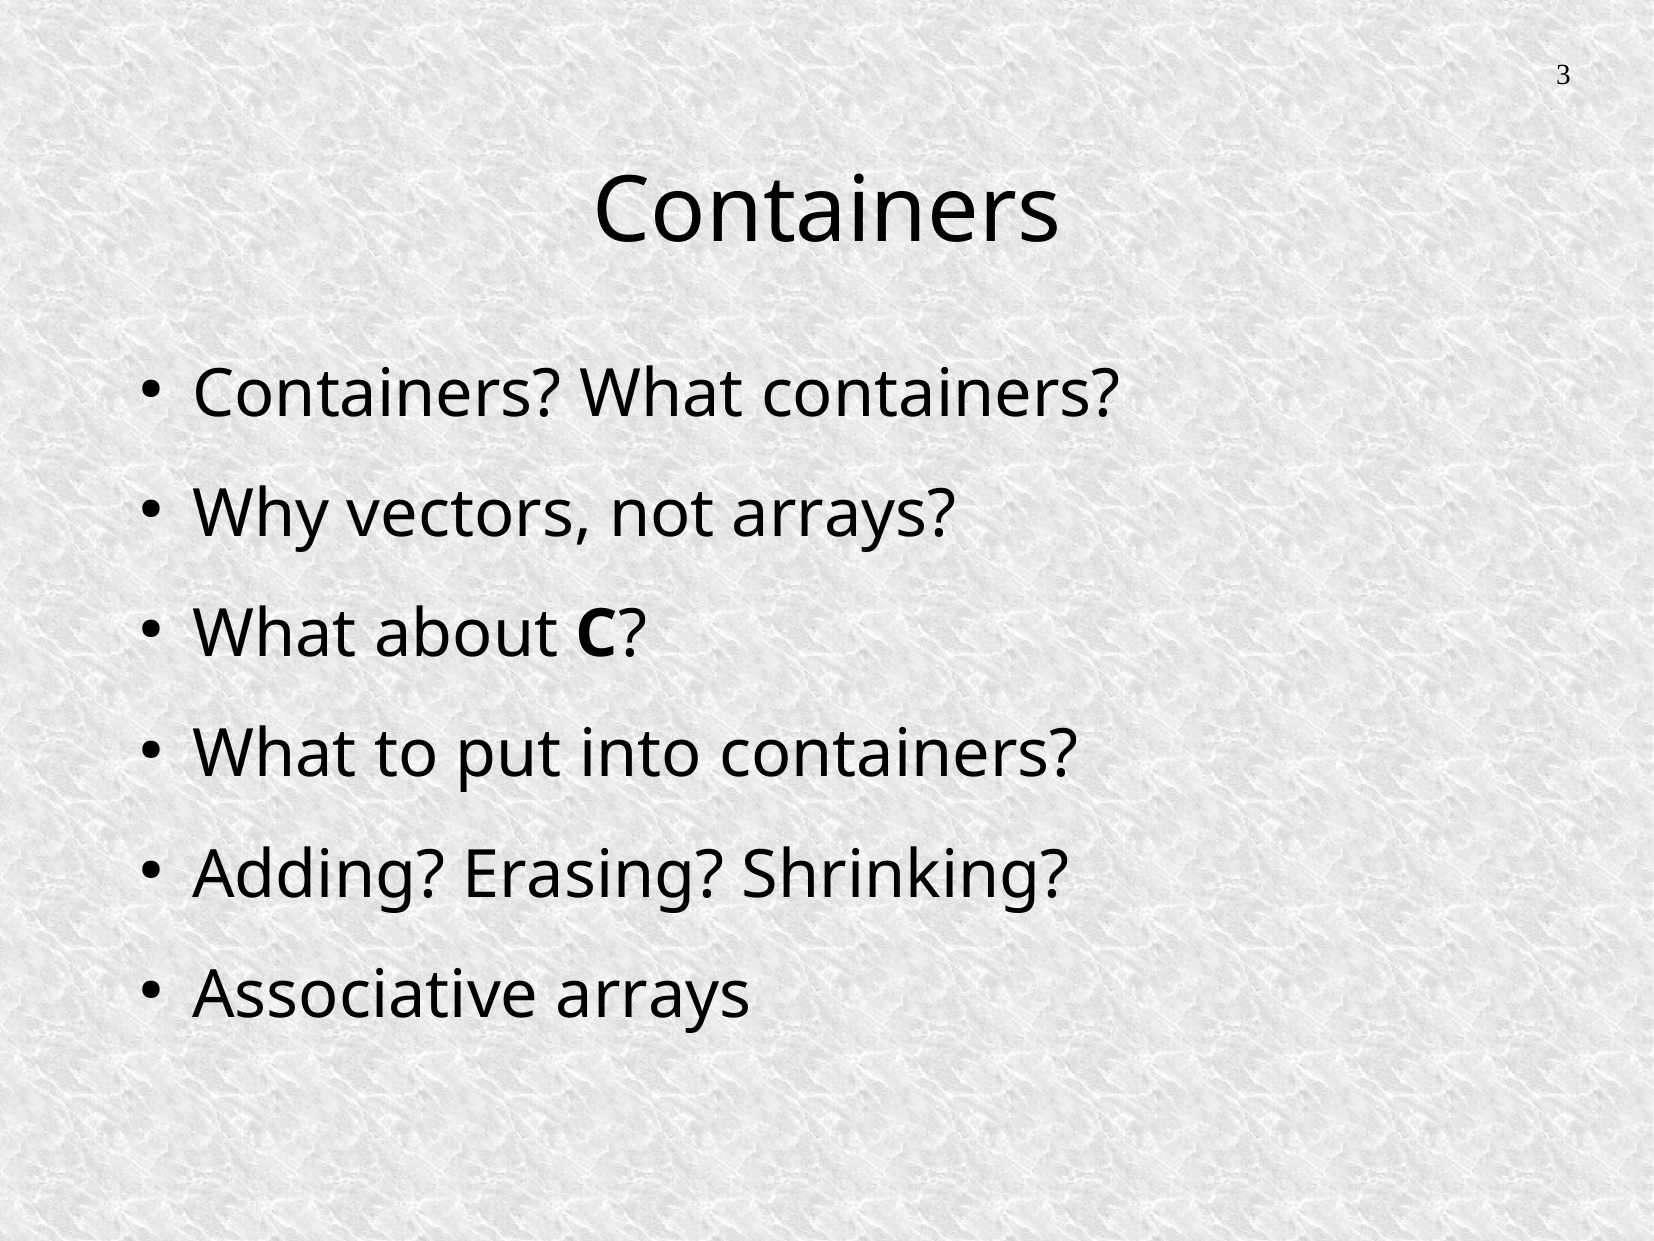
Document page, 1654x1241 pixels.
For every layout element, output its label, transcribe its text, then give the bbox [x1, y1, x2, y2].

title Containers [121, 102, 1534, 311]
list Containers? What containers? Why vectors, not arrays? What about C? What to put into containers? Adding? Erasing? Shrinking? Associative arrays [121, 344, 1534, 1188]
picture [0, 0, 1654, 1241]
